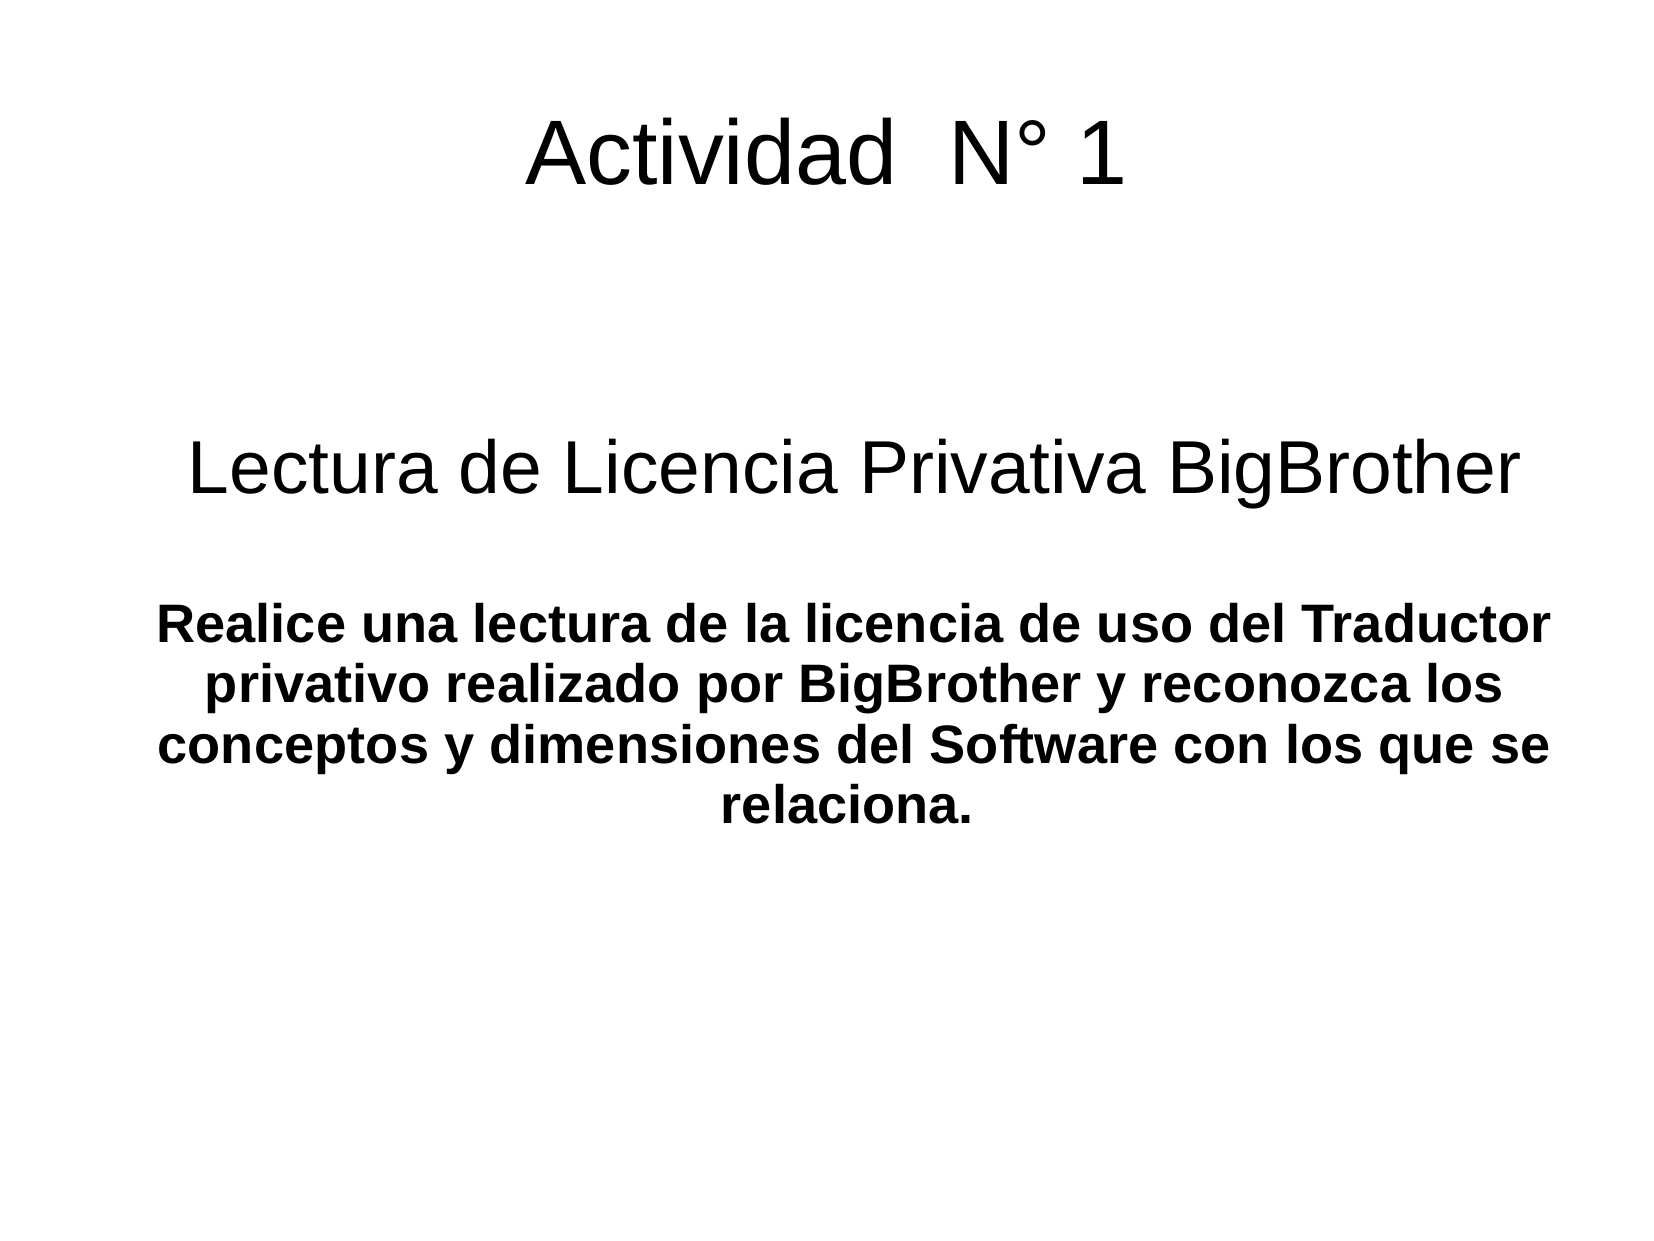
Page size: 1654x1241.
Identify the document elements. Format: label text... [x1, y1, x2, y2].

text_box Lectura de Licencia Privativa BigBrother Realice una lectura de la licencia de uso del Traductor privativo realizado por BigBrother y reconozca los conceptos y dimensiones del Software con los que se relaciona. [127, 425, 1583, 836]
title Actividad N° 1 [82, 49, 1571, 257]
